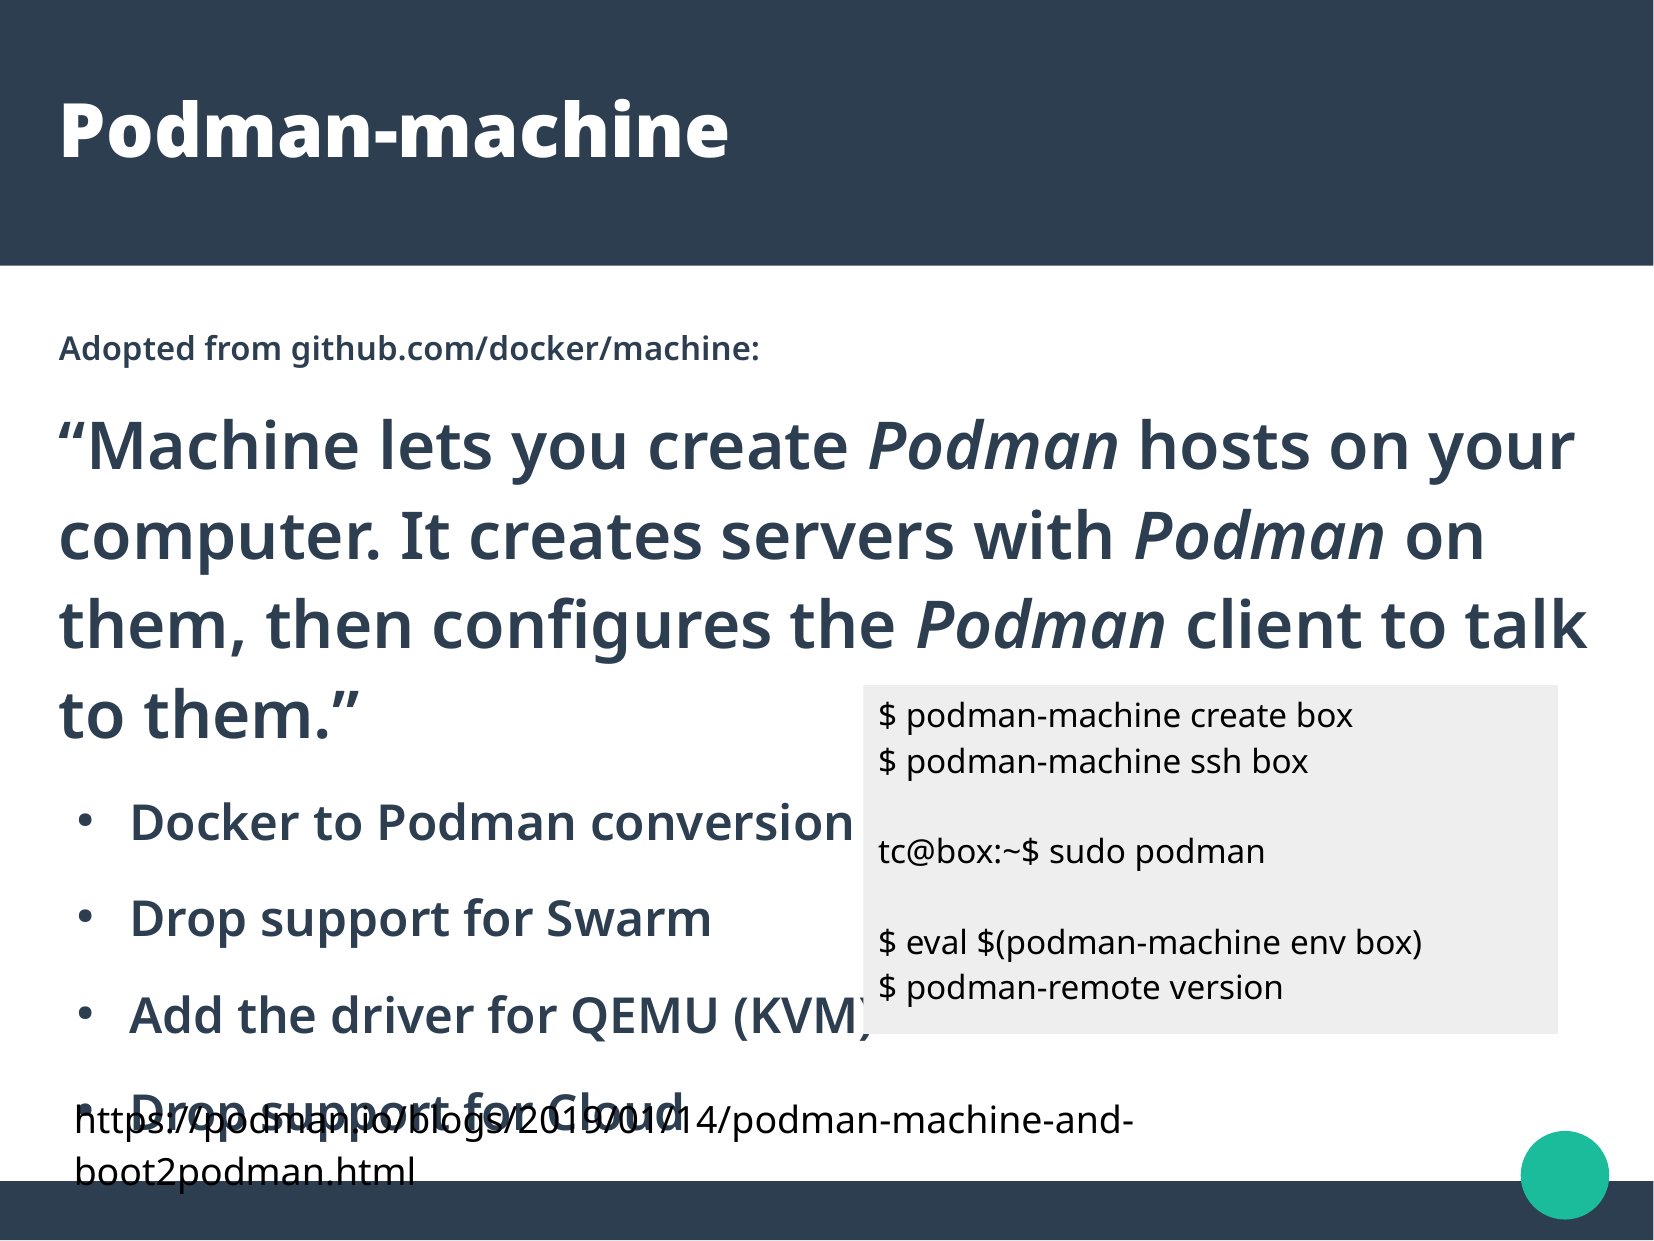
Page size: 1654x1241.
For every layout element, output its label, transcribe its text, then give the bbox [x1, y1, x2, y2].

text_box $ podman-machine create box $ podman-machine ssh box tc@box:~$ sudo podman $ eval $(podman-machine env box) $ podman-remote version [863, 685, 1558, 1034]
text_box https://podman.io/blogs/2019/01/14/podman-machine-and-boot2podman.html [59, 1086, 1370, 1149]
title Podman-machine [59, 49, 1595, 207]
list Adopted from github.com/docker/machine: “Machine lets you create Podman hosts on your computer. It creates servers with Podman on them, then configures the Podman client to talk to them.” Docker to Podman conversion Drop support for Swarm Add the driver for QEMU (KVM) Drop support for Cloud [59, 324, 1595, 1152]
